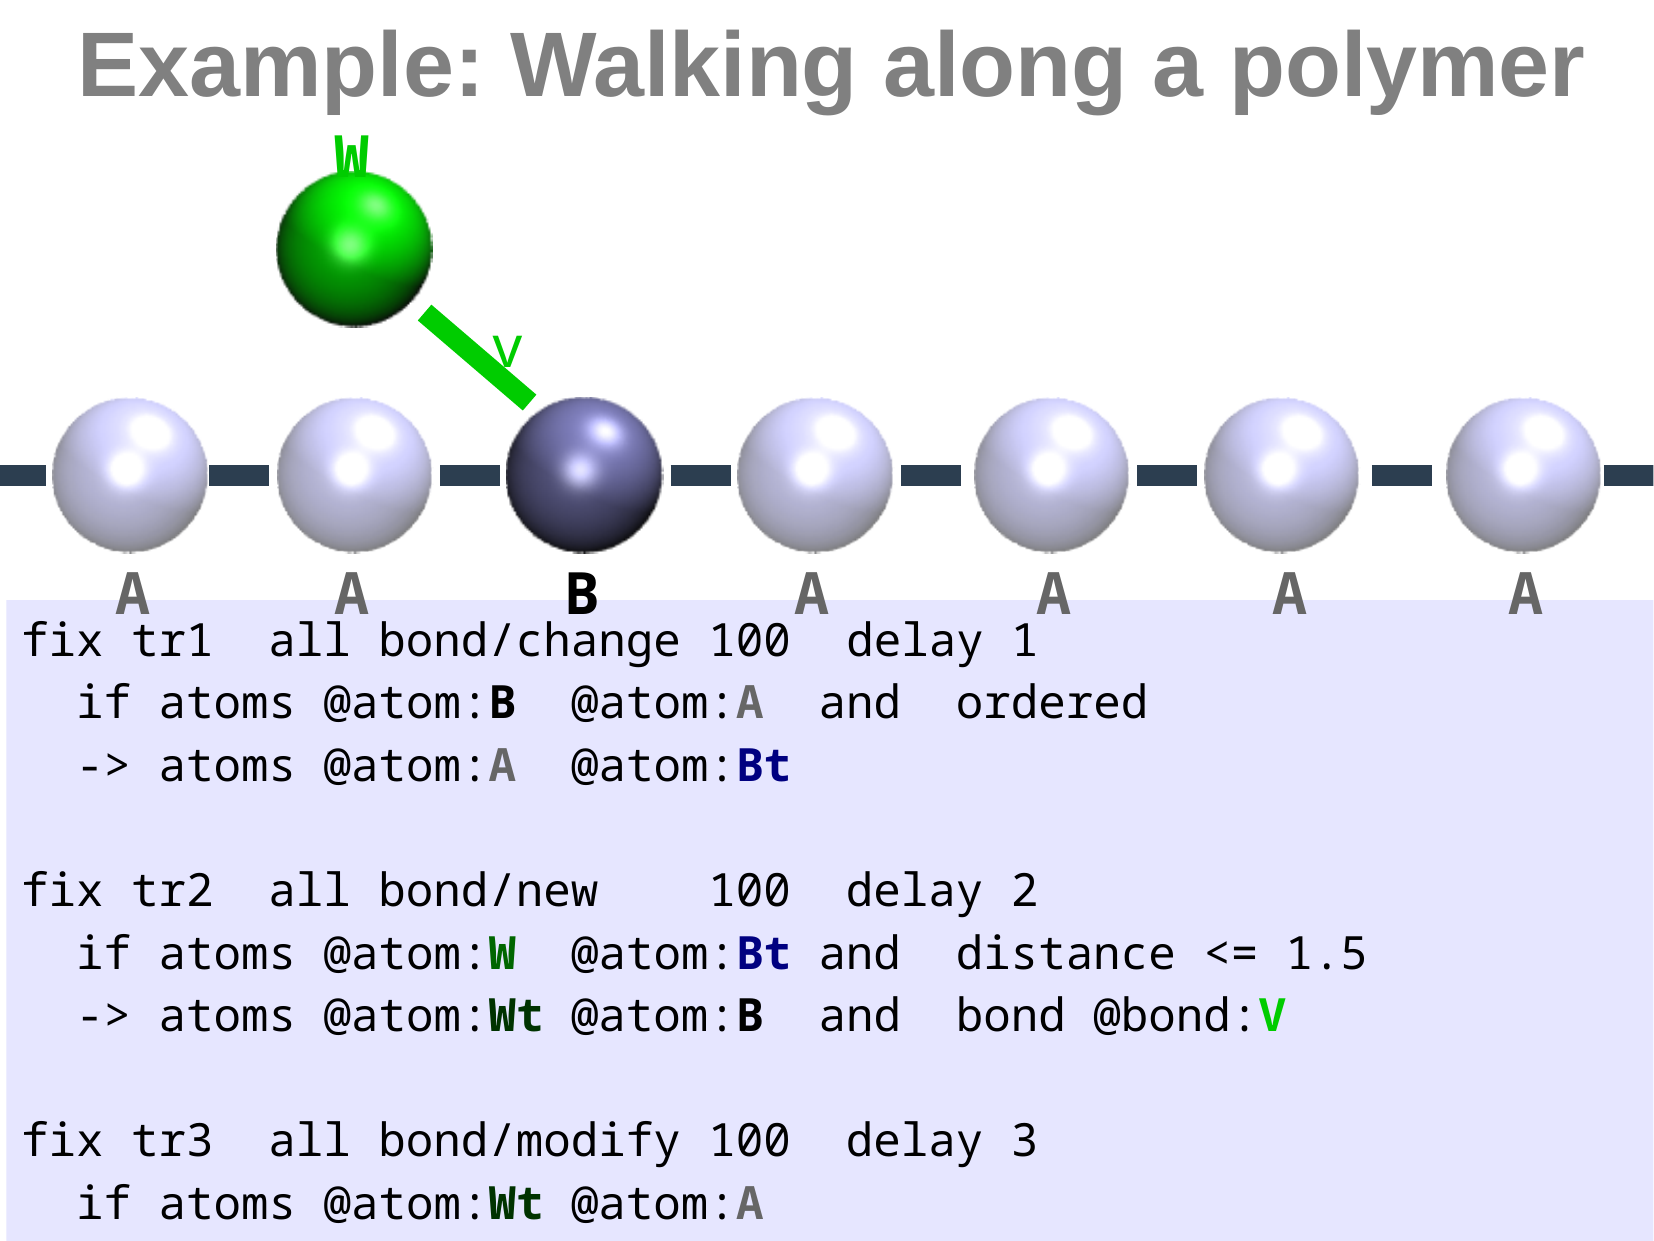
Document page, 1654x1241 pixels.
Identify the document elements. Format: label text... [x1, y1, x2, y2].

text_box v [433, 298, 581, 381]
picture [737, 397, 895, 554]
text_box B [508, 545, 655, 619]
picture [974, 397, 1131, 554]
text_box W [278, 108, 426, 182]
text_box fix tr1 all bond/change 100 delay 1 if atoms @atom:B @atom:A and ordered -> atoms @atom:A @atom:Bt fix tr2 all bond/new 100 delay 2 if atoms @atom:W @atom:Bt and distance <= 1.5 -> atoms @atom:Wt @atom:B and bond @bond:V fix tr3 all bond/modify 100 delay 3 if atoms @atom:Wt @atom:A -> atoms @atom:W @atom:A and bond BREAK [6, 600, 1654, 1241]
text_box A [738, 545, 886, 619]
text_box A [1453, 545, 1600, 619]
picture [52, 397, 210, 554]
picture [1446, 397, 1603, 554]
title Example: Walking along a polymer [0, 0, 1654, 168]
picture [506, 397, 664, 554]
text_box A [278, 545, 426, 619]
text_box A [59, 545, 207, 619]
text_box A [1216, 545, 1364, 619]
text_box A [980, 545, 1128, 619]
picture [276, 171, 433, 328]
picture [1204, 397, 1361, 554]
picture [277, 397, 434, 554]
